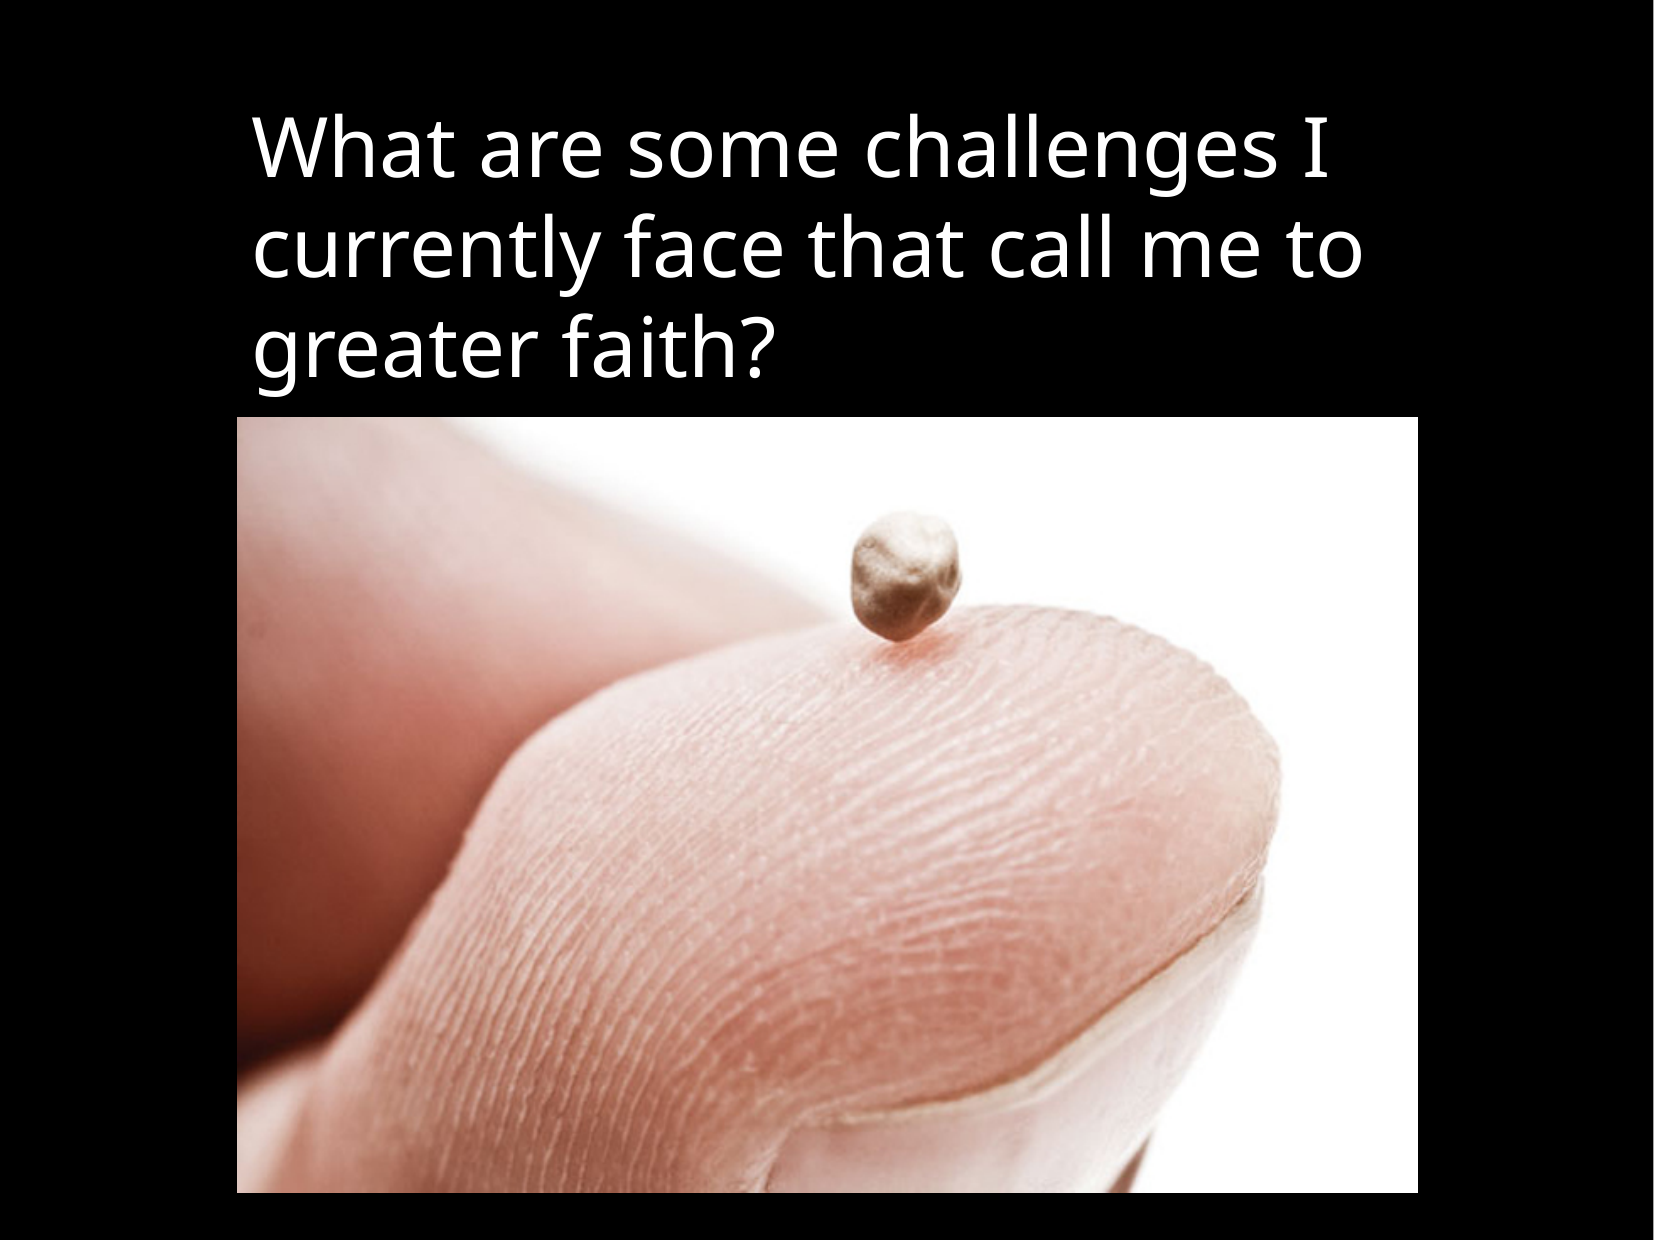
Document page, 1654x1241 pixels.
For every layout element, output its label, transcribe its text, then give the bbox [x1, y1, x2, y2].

picture [237, 417, 1418, 1193]
text_box What are some challenges I currently face that call me to greater faith? [236, 86, 1418, 402]
